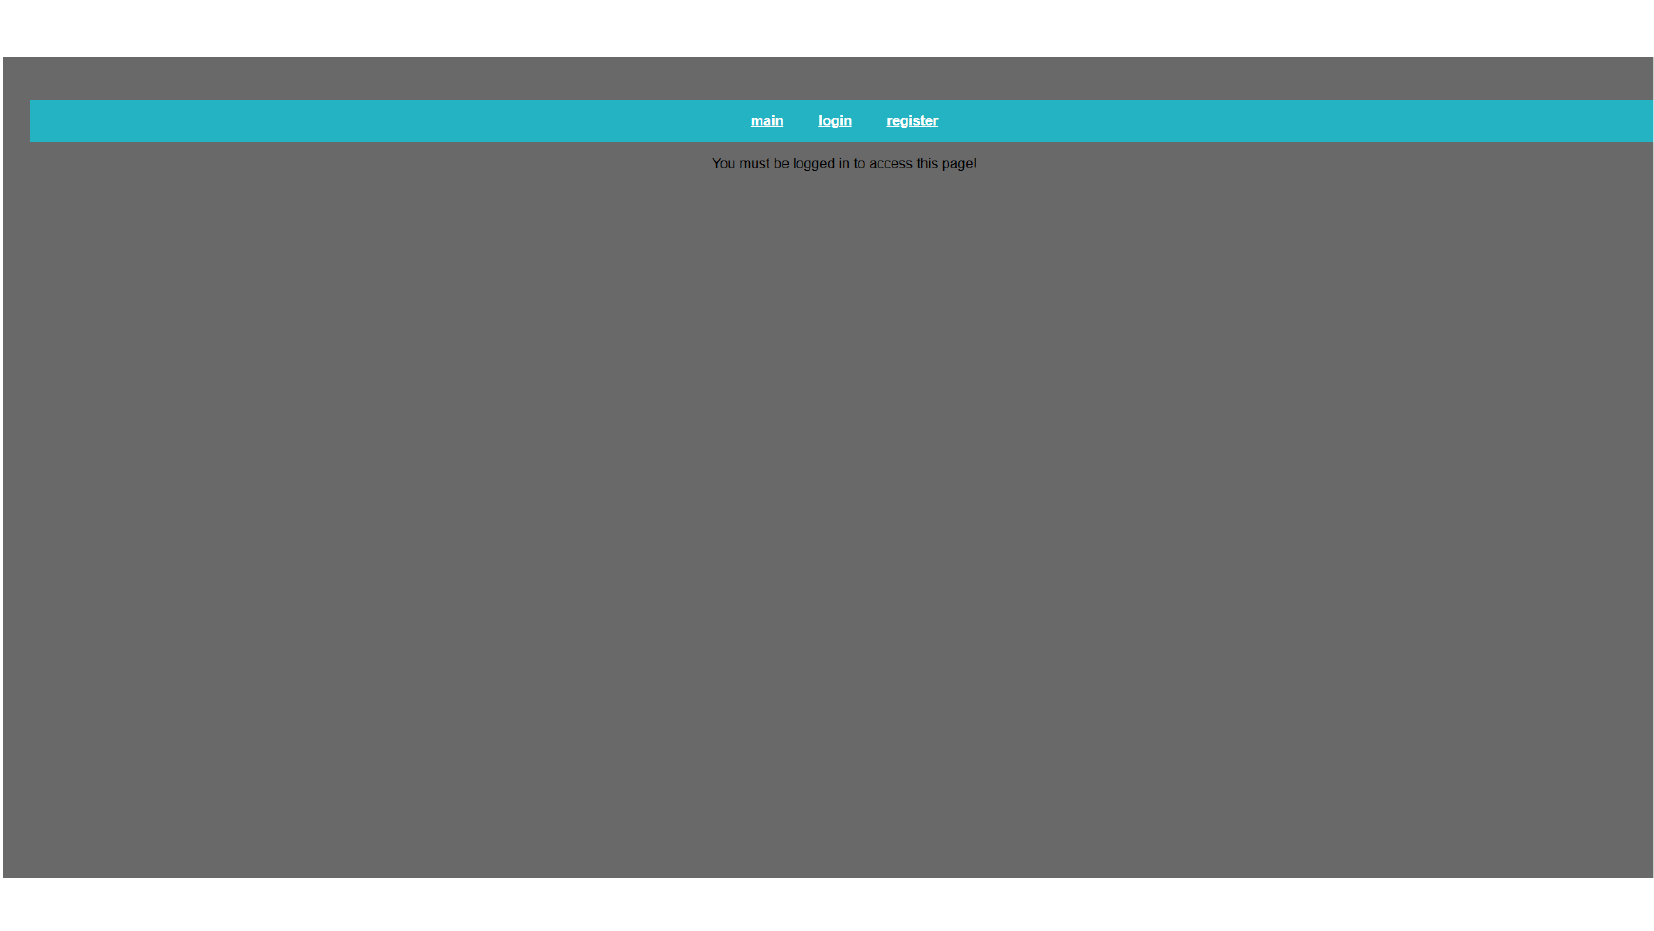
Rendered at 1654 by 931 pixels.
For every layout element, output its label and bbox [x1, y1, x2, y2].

picture [3, 57, 1654, 878]
